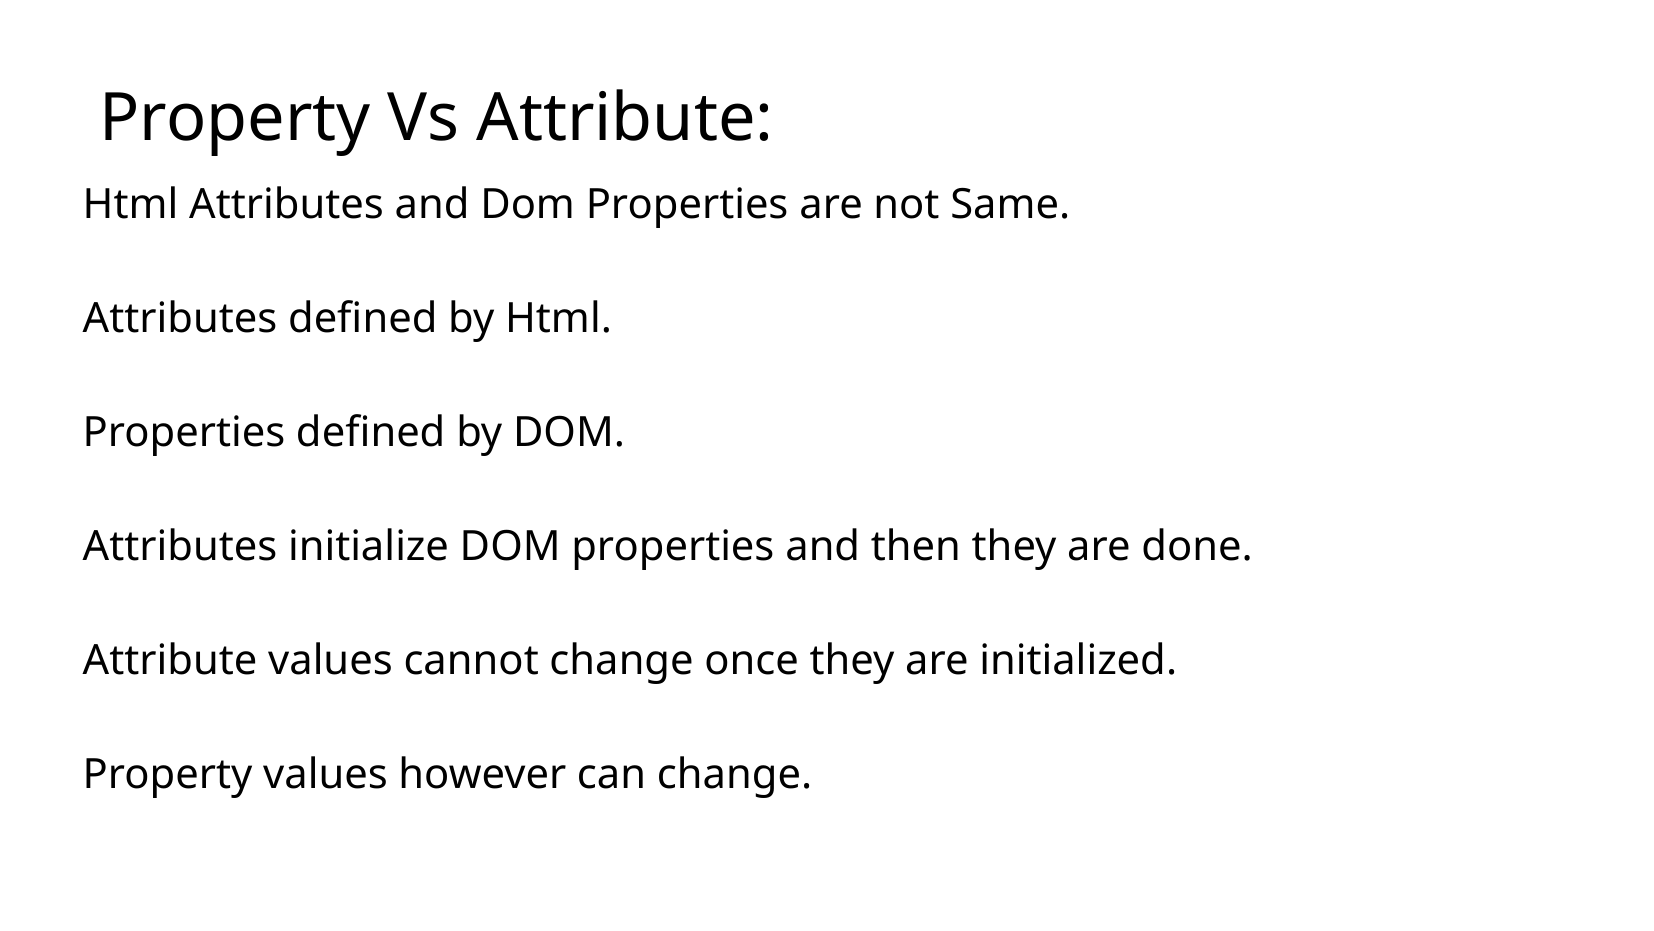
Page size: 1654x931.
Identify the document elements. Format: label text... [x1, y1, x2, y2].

subtitle Html Attributes and Dom Properties are not Same. Attributes defined by Html. Properties defined by DOM. Attributes initialize DOM properties and then they are done. Attribute values cannot change once they are initialized. Property values however can change. [82, 217, 1571, 758]
title Property Vs Attribute: [82, 37, 792, 193]
